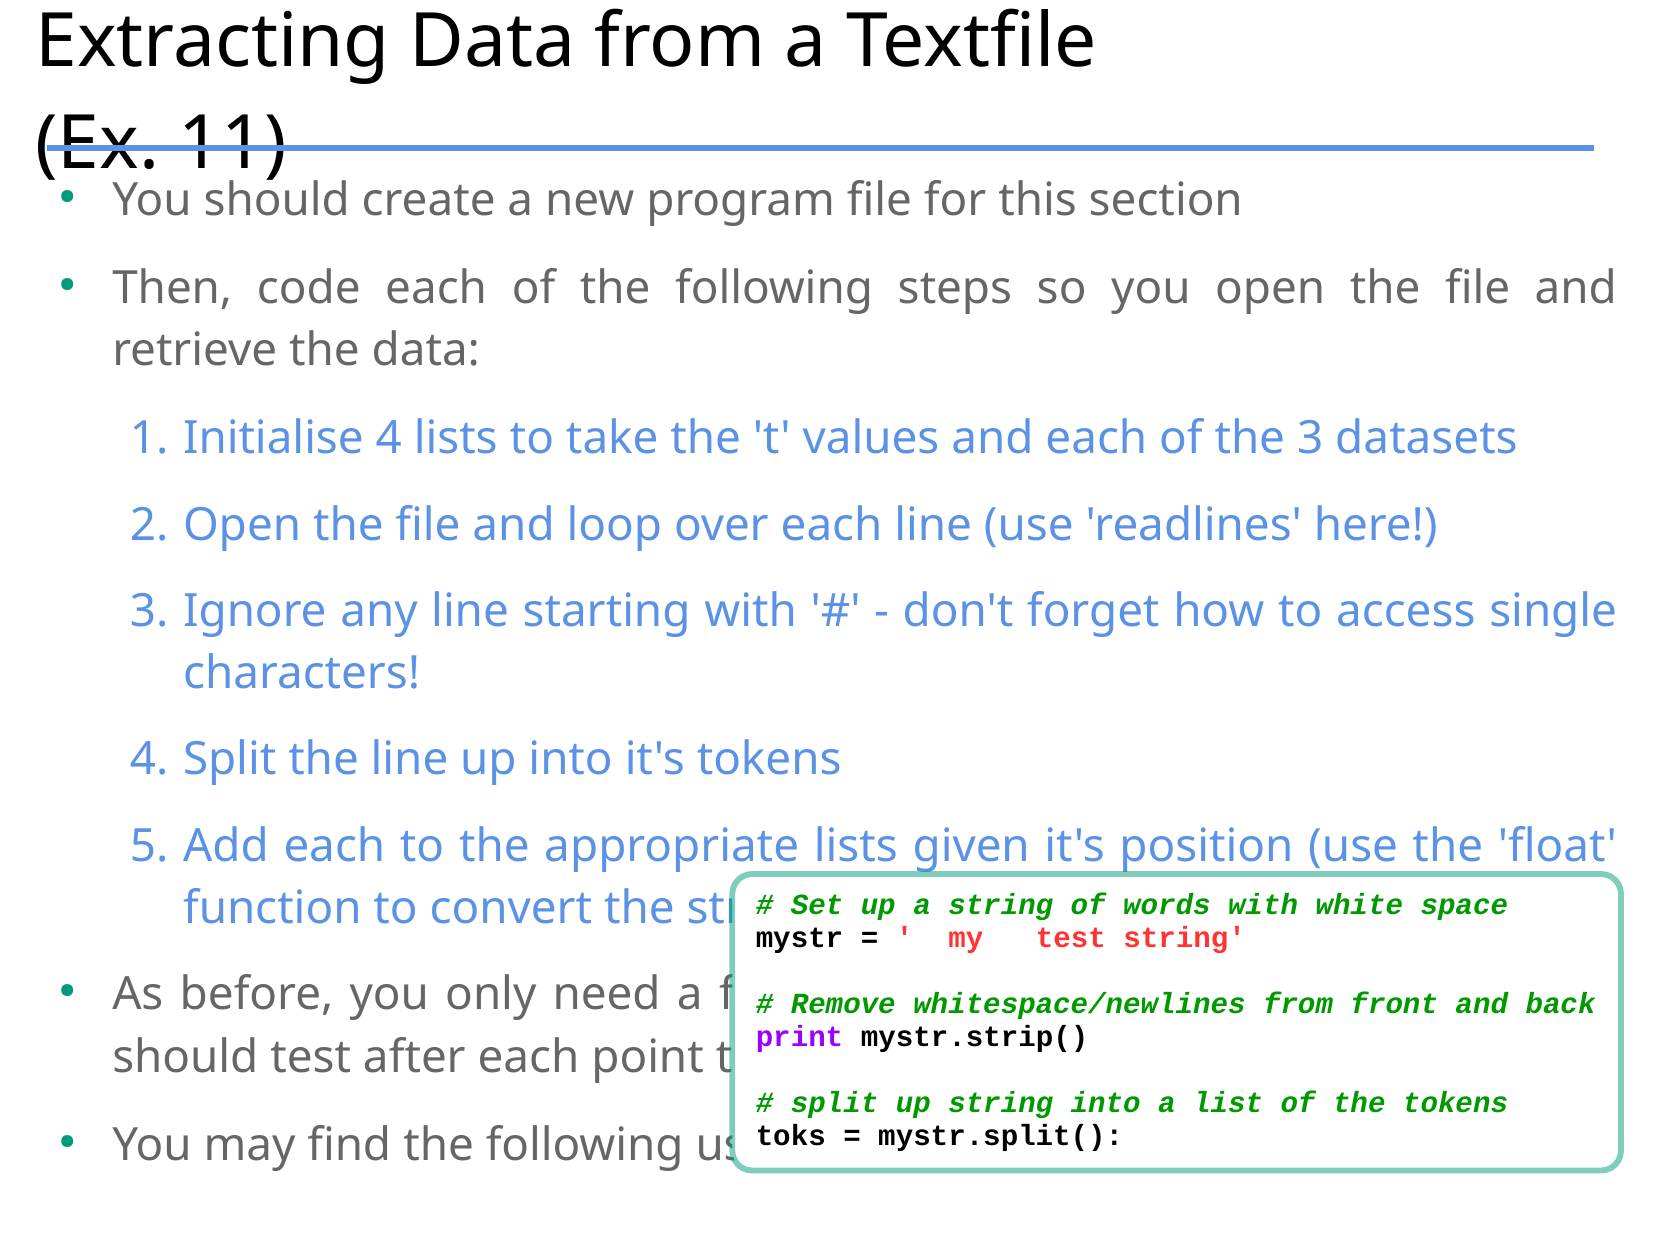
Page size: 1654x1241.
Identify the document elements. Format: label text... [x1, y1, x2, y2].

text_box # Set up a string of words with white space mystr = ' my test string' # Remove whitespace/newlines from front and back print mystr.strip() # split up string into a list of the tokens toks = mystr.split(): [732, 874, 1622, 1171]
title Extracting Data from a Textfile (Ex. 11) [35, 29, 1217, 148]
list You should create a new program file for this section Then, code each of the following steps so you open the file and retrieve the data: Initialise 4 lists to take the 't' values and each of the 3 datasets Open the file and loop over each line (use 'readlines' here!) Ignore any line starting with '#' - don't forget how to access single characters! Split the line up into it's tokens Add each to the appropriate lists given it's position (use the 'float' function to convert the string to a number) As before, you only need a few lines of code for each stage and you should test after each point to make sure it's working You may find the following useful: [41, 165, 1619, 1241]
